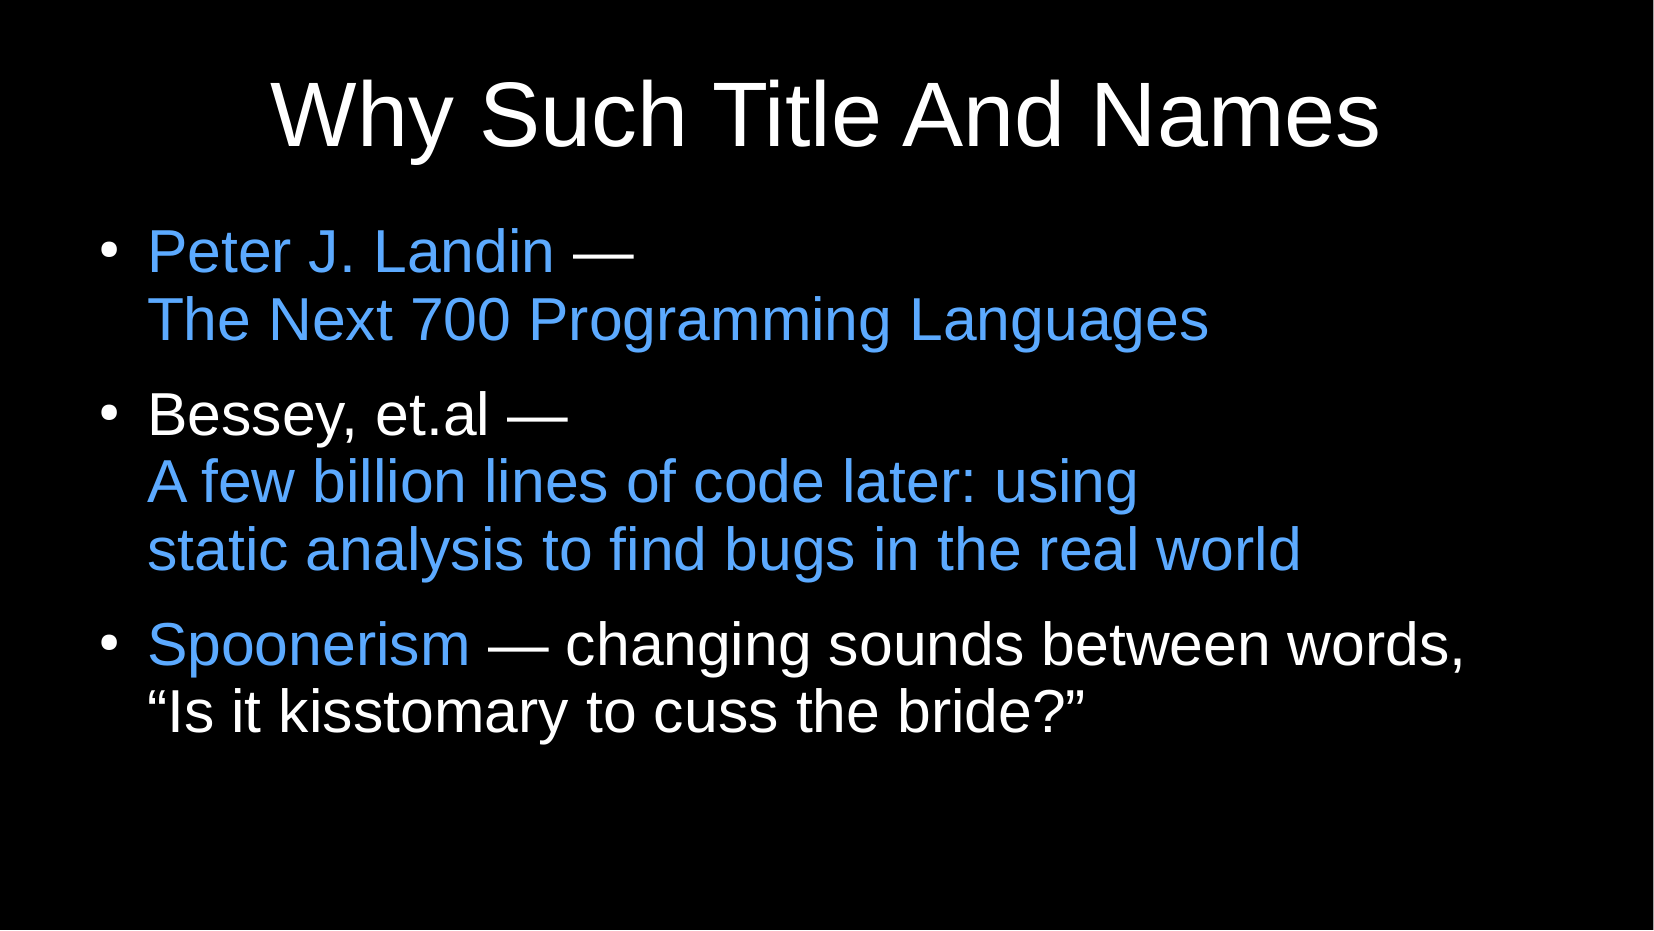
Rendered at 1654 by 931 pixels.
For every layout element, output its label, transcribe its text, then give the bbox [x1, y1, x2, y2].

list Peter J. Landin — The Next 700 Programming Languages Bessey, et.al — A few billion lines of code later: using static analysis to find bugs in the real world Spoonerism — changing sounds between words, “Is it kisstomary to cuss the bride?” [82, 217, 1571, 758]
title Why Such Title And Names [82, 37, 1571, 193]
